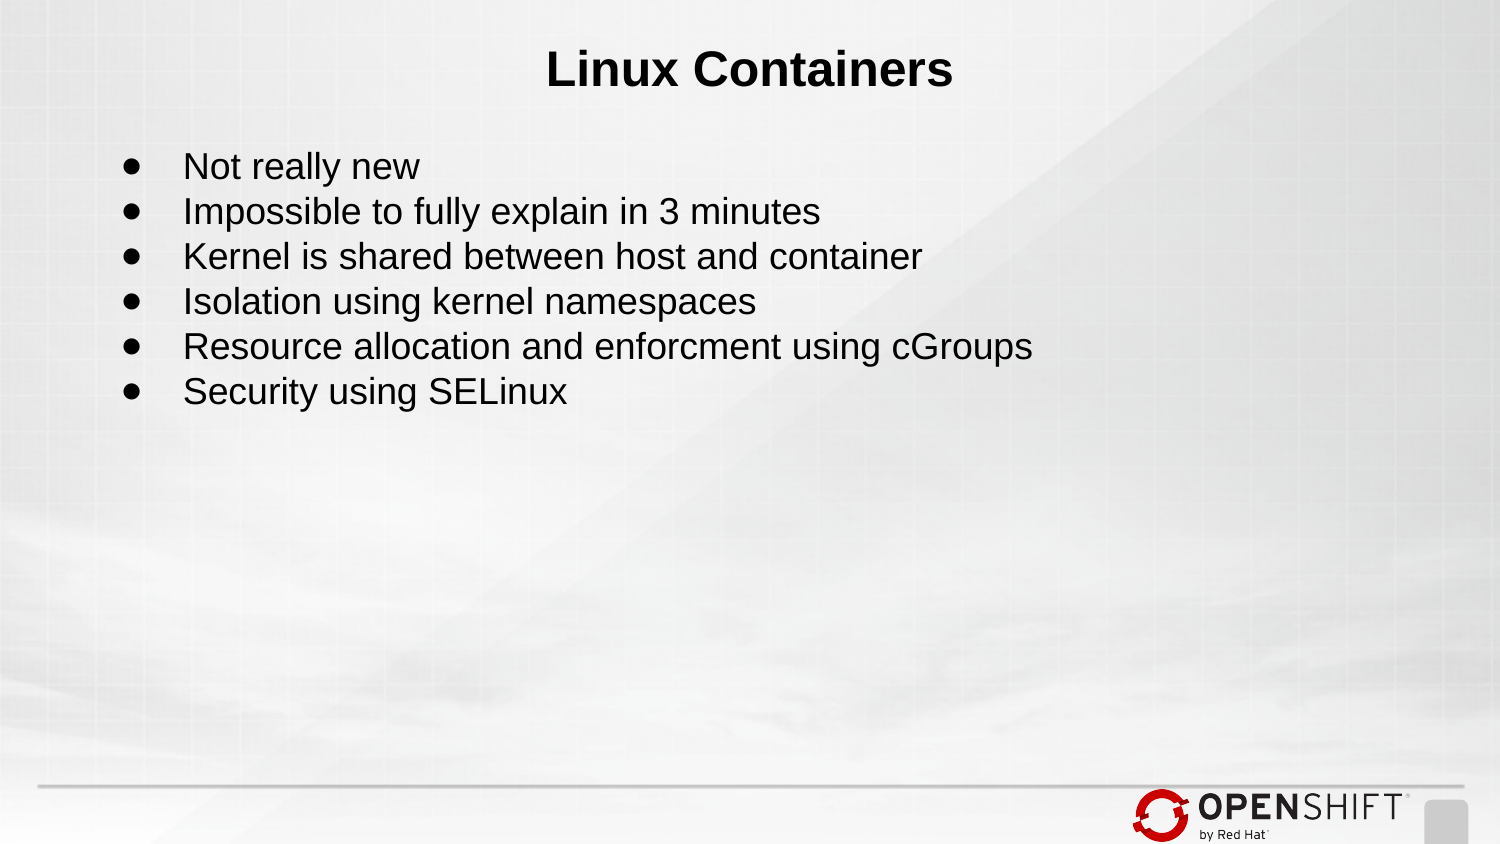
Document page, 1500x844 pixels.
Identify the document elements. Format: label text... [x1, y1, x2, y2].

text_box Not really new Impossible to fully explain in 3 minutes Kernel is shared between host and container Isolation using kernel namespaces Resource allocation and enforcment using cGroups Security using SELinux [92, 126, 1317, 673]
title Linux Containers [248, 7, 1252, 126]
picture [0, 0, 1500, 844]
